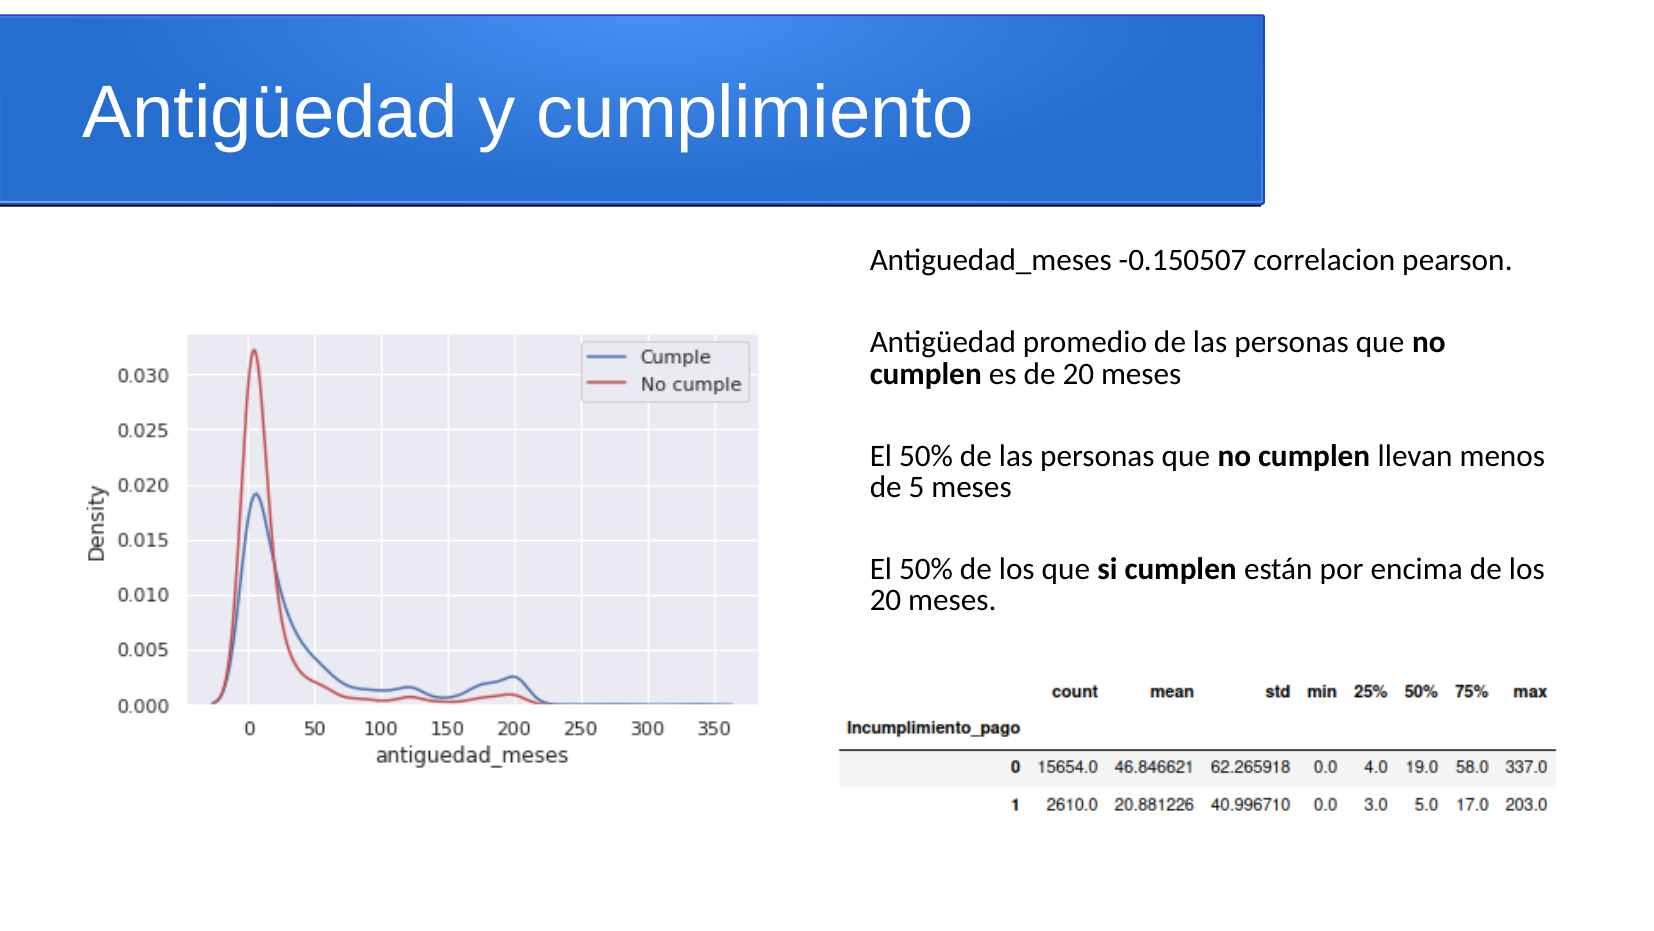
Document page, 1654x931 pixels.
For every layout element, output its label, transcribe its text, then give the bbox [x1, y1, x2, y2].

title Antigüedad y cumplimiento [82, 35, 1235, 189]
picture [75, 321, 771, 781]
text_box Antiguedad_meses -0.150507 correlacion pearson. Antigüedad promedio de las personas que no cumplen es de 20 meses El 50% de las personas que no cumplen llevan menos de 5 meses El 50% de los que si cumplen están por encima de los 20 meses. [855, 240, 1576, 626]
picture [830, 660, 1561, 826]
